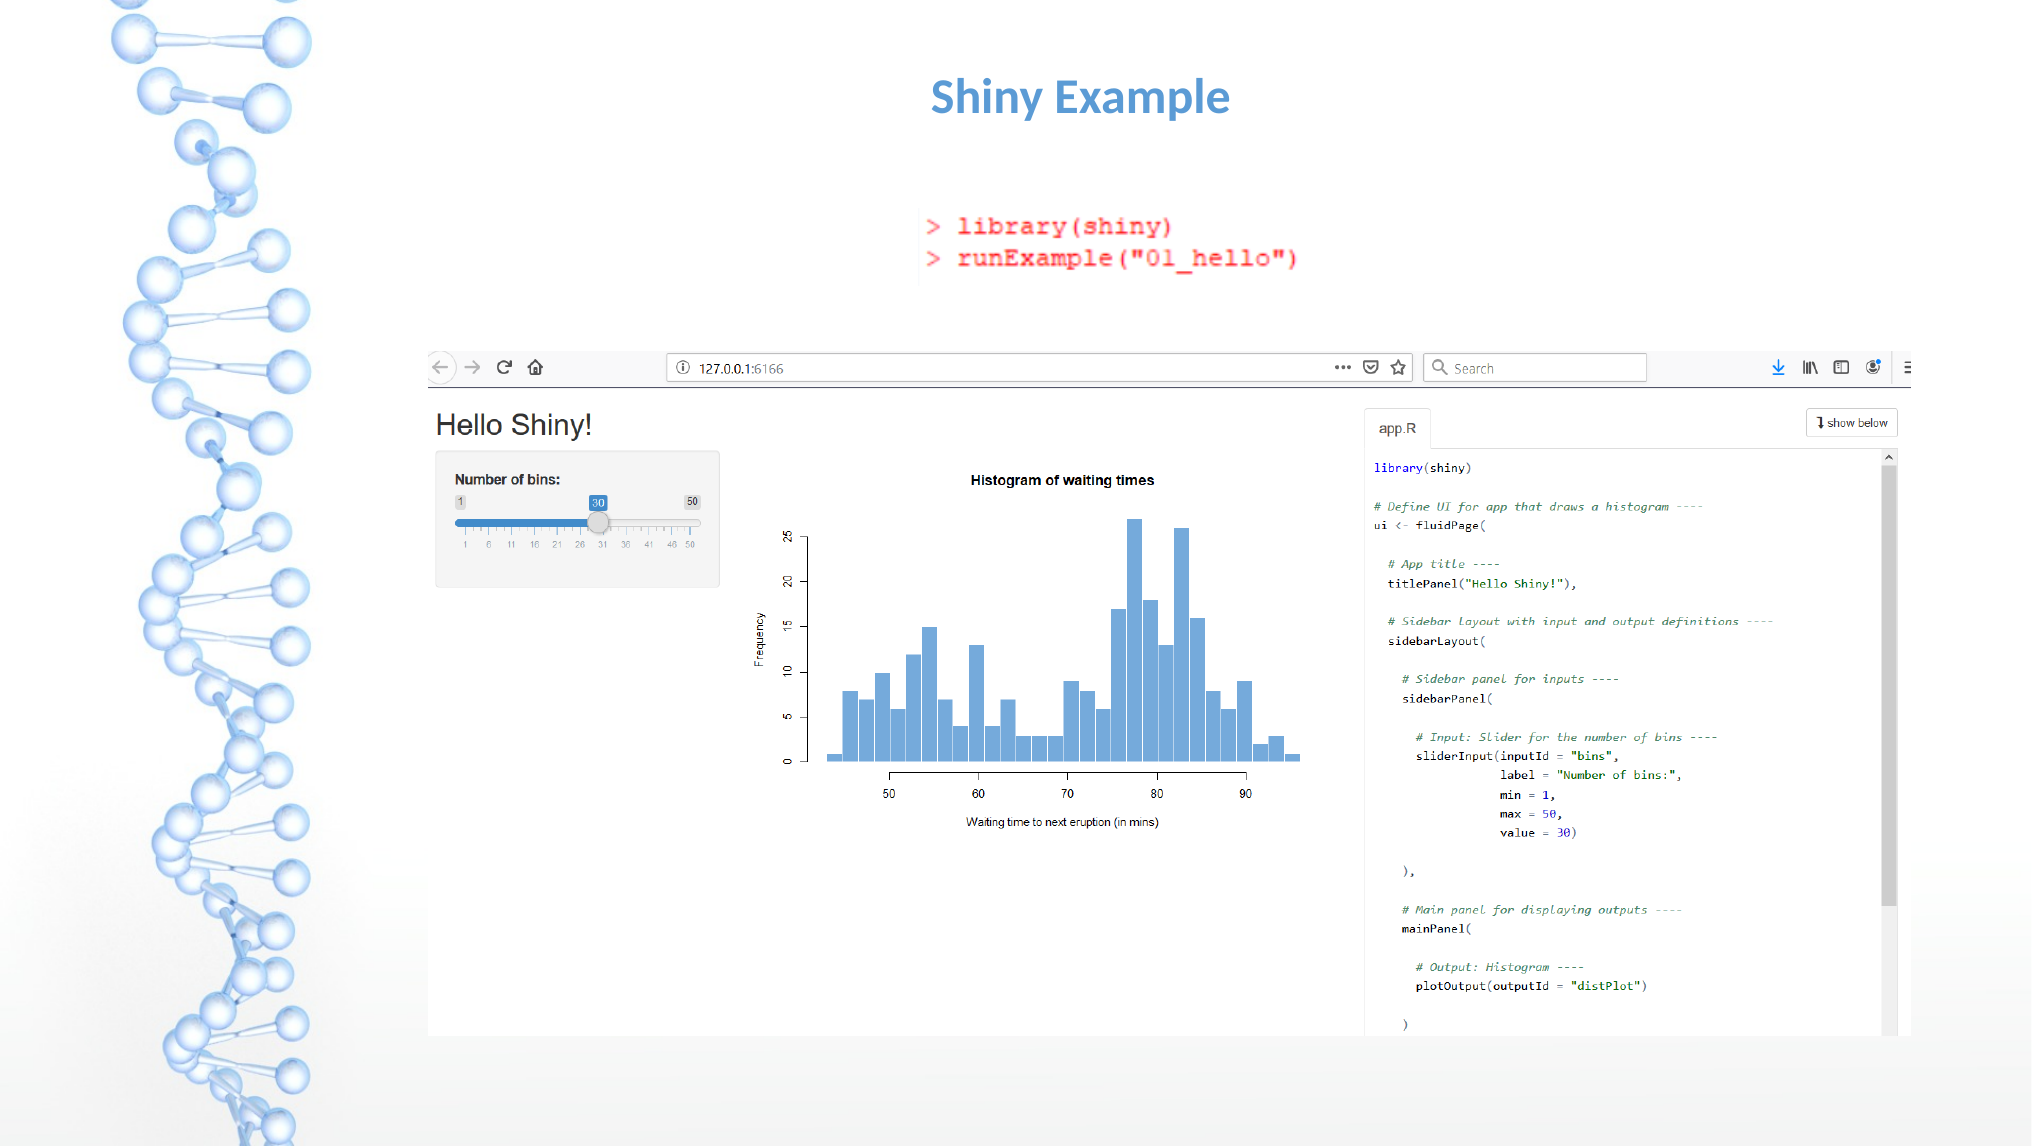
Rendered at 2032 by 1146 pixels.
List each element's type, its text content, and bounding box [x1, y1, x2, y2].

picture [918, 208, 1304, 286]
text_box Shiny Example [915, 55, 1261, 132]
picture [428, 351, 1911, 1036]
